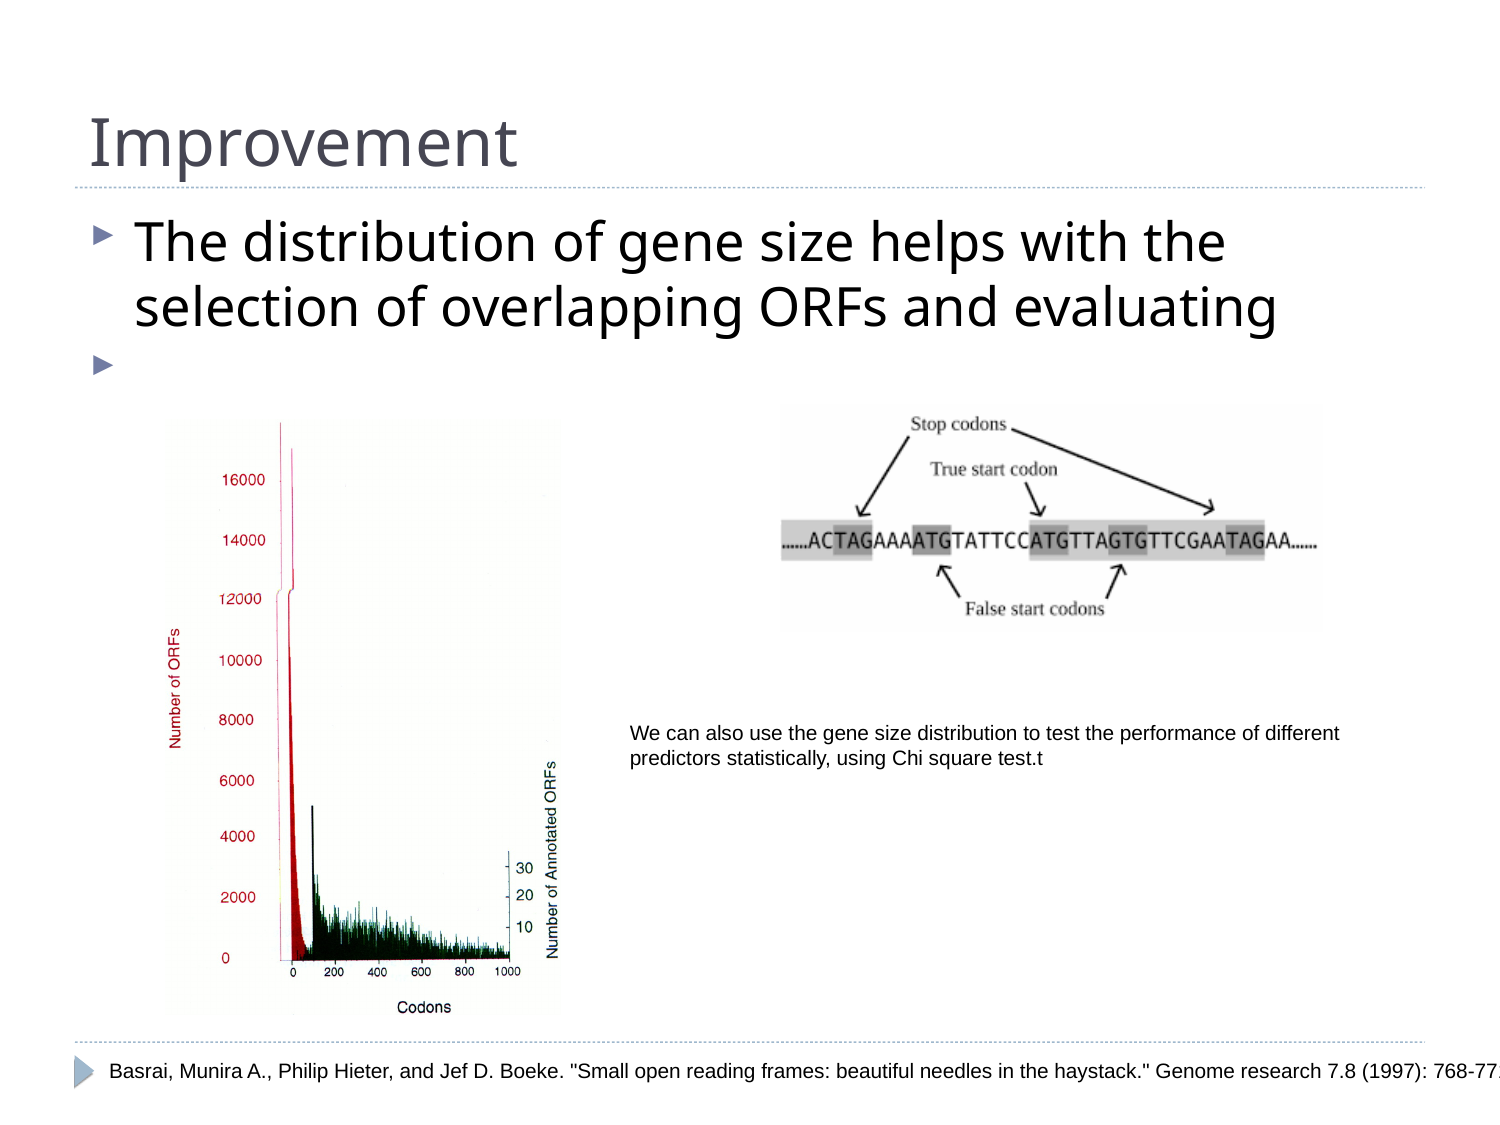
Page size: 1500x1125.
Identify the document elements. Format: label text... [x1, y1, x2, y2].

text_box Improvement [75, 24, 1425, 188]
picture [165, 419, 561, 1015]
text_box The distribution of gene size helps with the selection of overlapping ORFs and evaluating [75, 200, 1425, 1010]
text_box Basrai, Munira A., Philip Hieter, and Jef D. Boeke. "Small open reading frames: beautiful needles in the haystack." Genome research 7.8 (1997): 768-771. [94, 1049, 1500, 1089]
picture [780, 404, 1323, 632]
text_box We can also use the gene size distribution to test the performance of different predictors statistically, using Chi square test.t [614, 711, 1395, 983]
